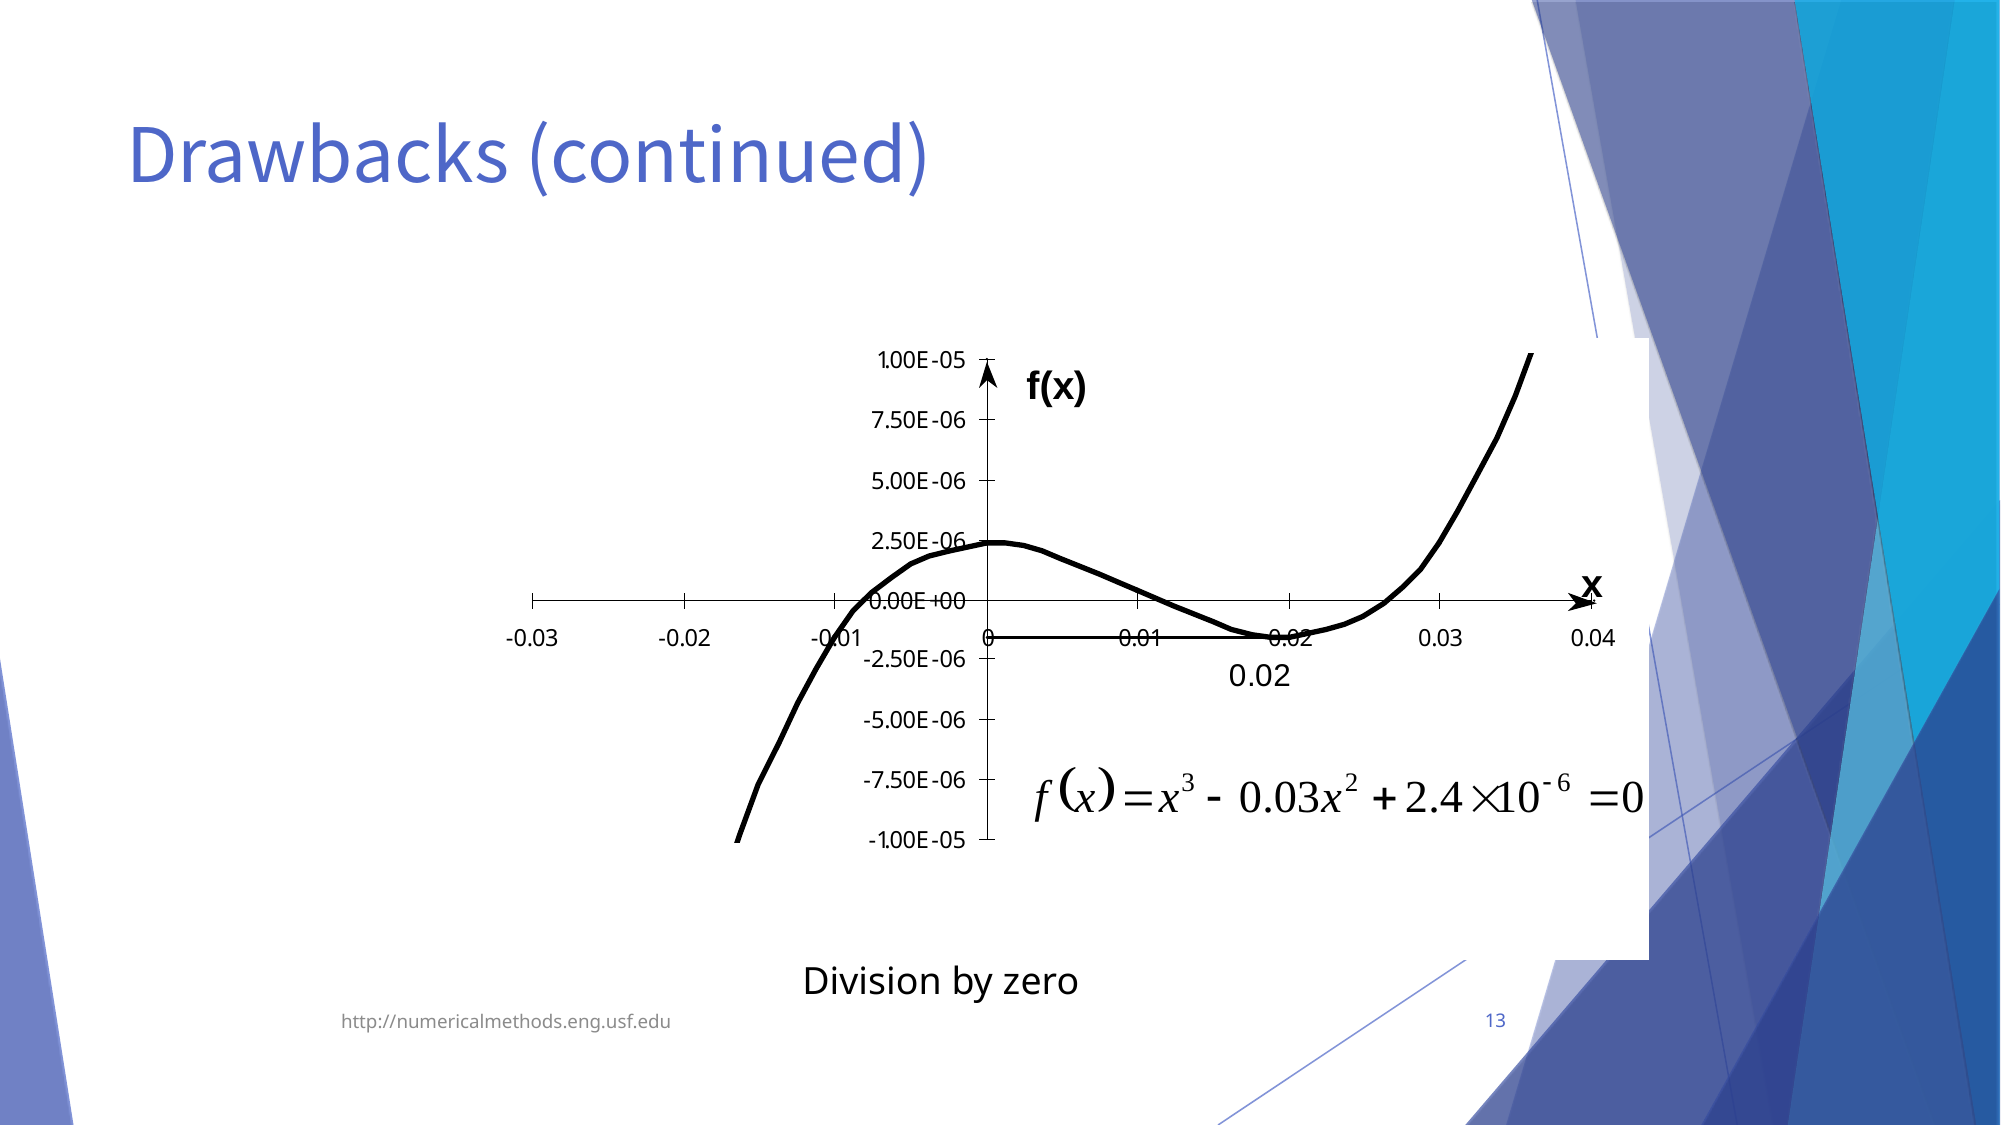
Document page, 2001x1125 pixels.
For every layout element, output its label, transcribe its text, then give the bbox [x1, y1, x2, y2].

footer http://numericalmethods.eng.usf.edu [111, 991, 1145, 1051]
text_box Division by zero [787, 971, 1250, 1010]
slide_number <編號> [1409, 991, 1522, 1051]
picture [387, 324, 1663, 971]
title Drawbacks (continued) [111, 99, 1522, 317]
